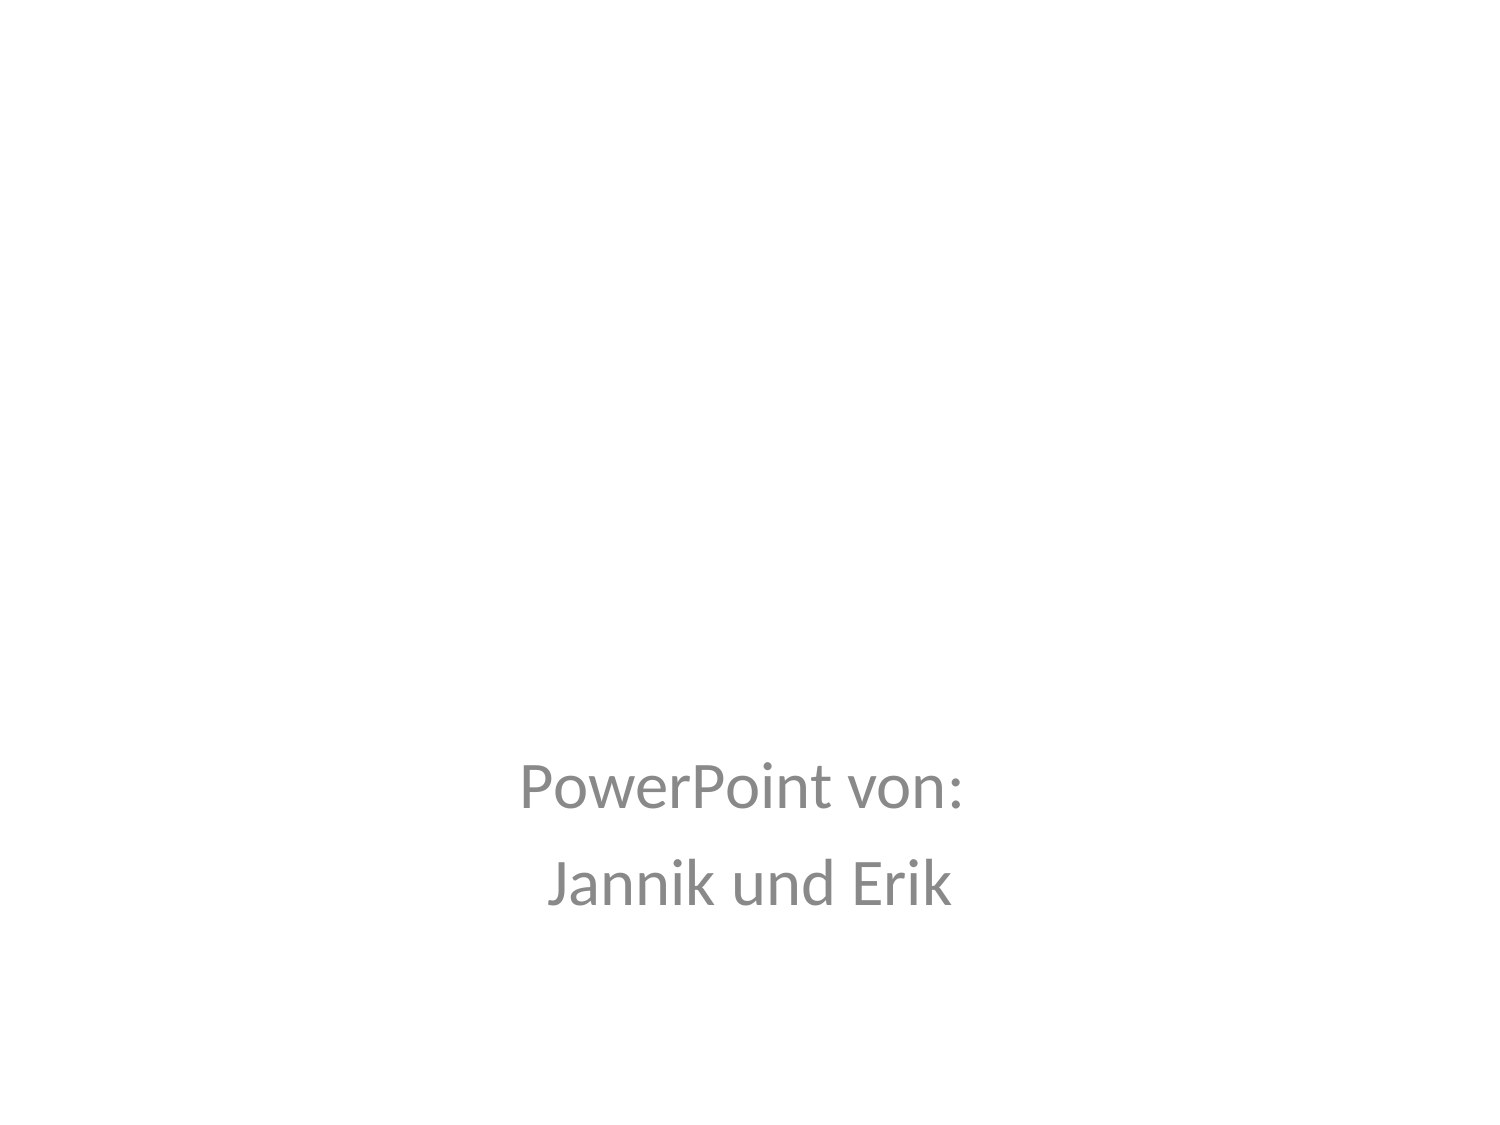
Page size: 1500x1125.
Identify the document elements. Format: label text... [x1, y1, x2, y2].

subtitle PowerPoint von: Jannik und Erik [225, 637, 1276, 925]
